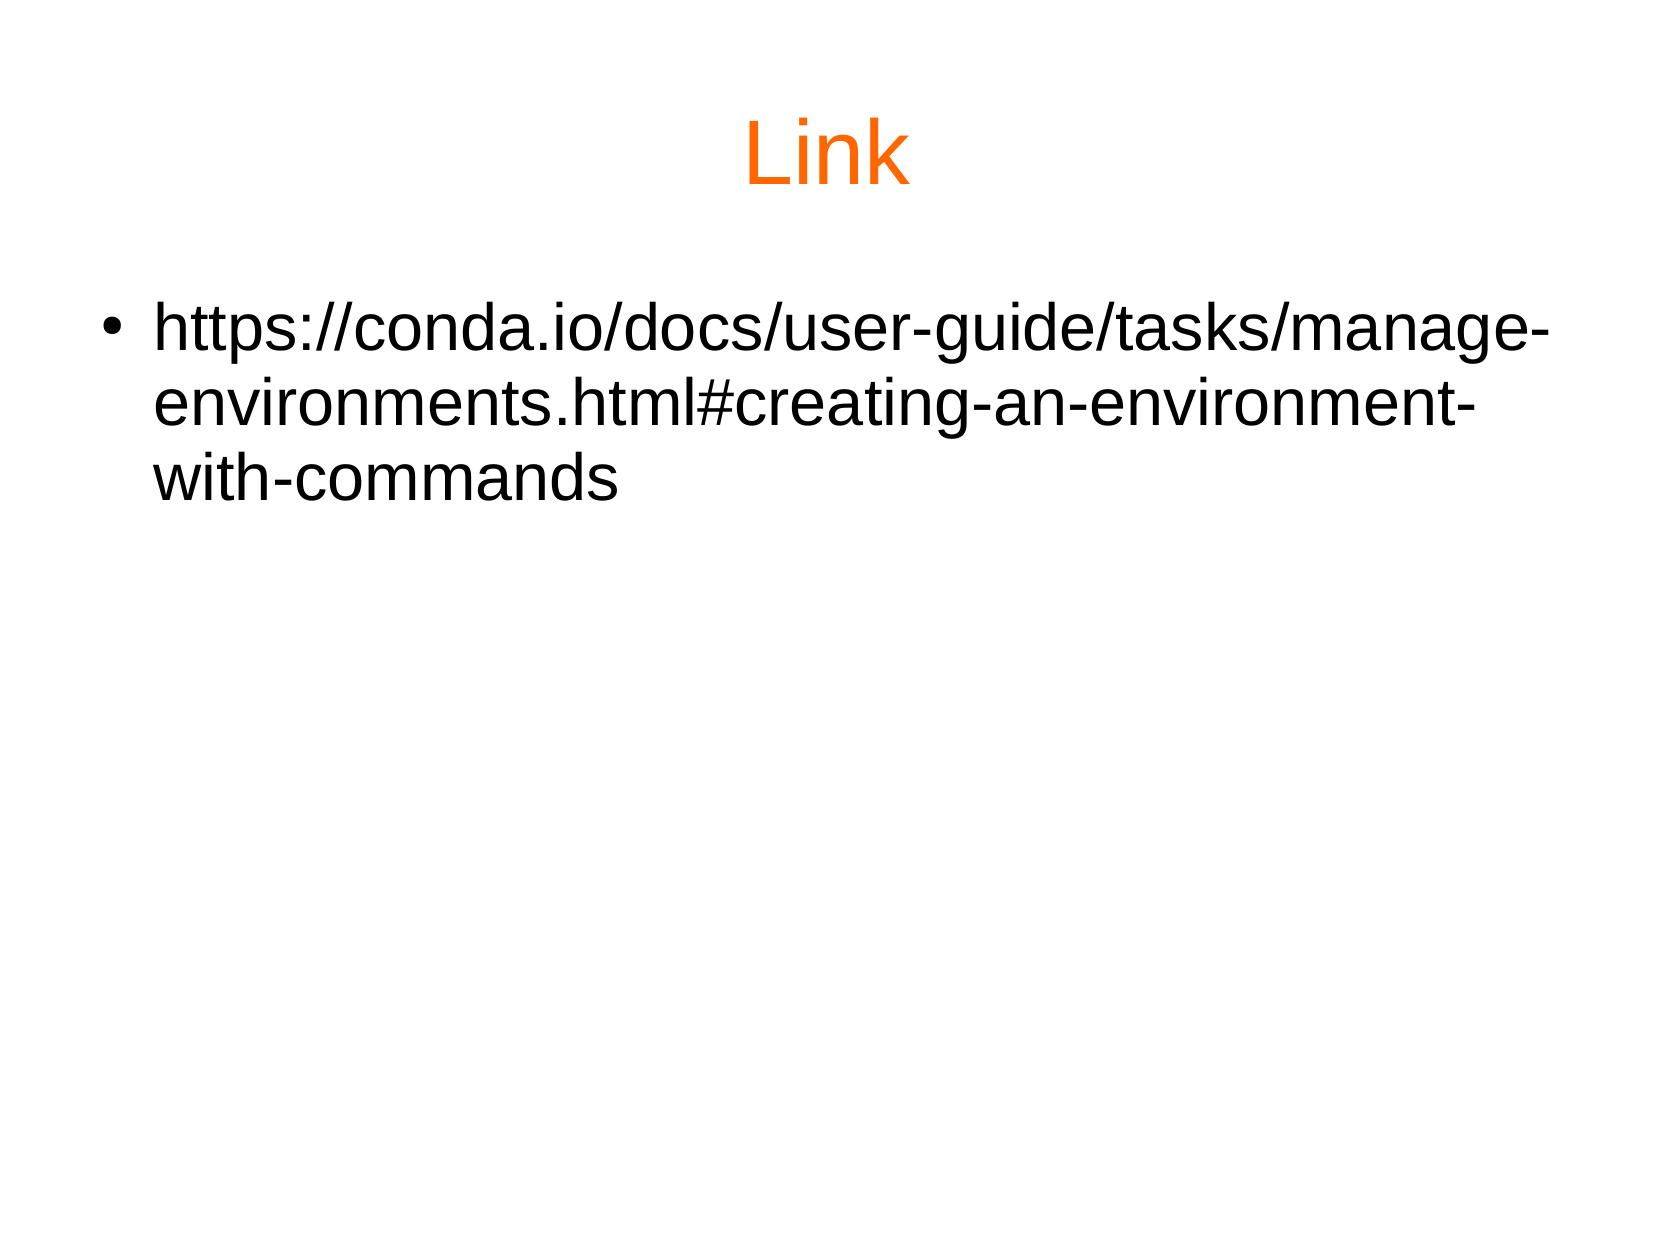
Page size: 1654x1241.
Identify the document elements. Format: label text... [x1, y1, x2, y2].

title Link [82, 49, 1571, 257]
list https://conda.io/docs/user-guide/tasks/manage-environments.html#creating-an-environment-with-commands [82, 290, 1571, 1010]
